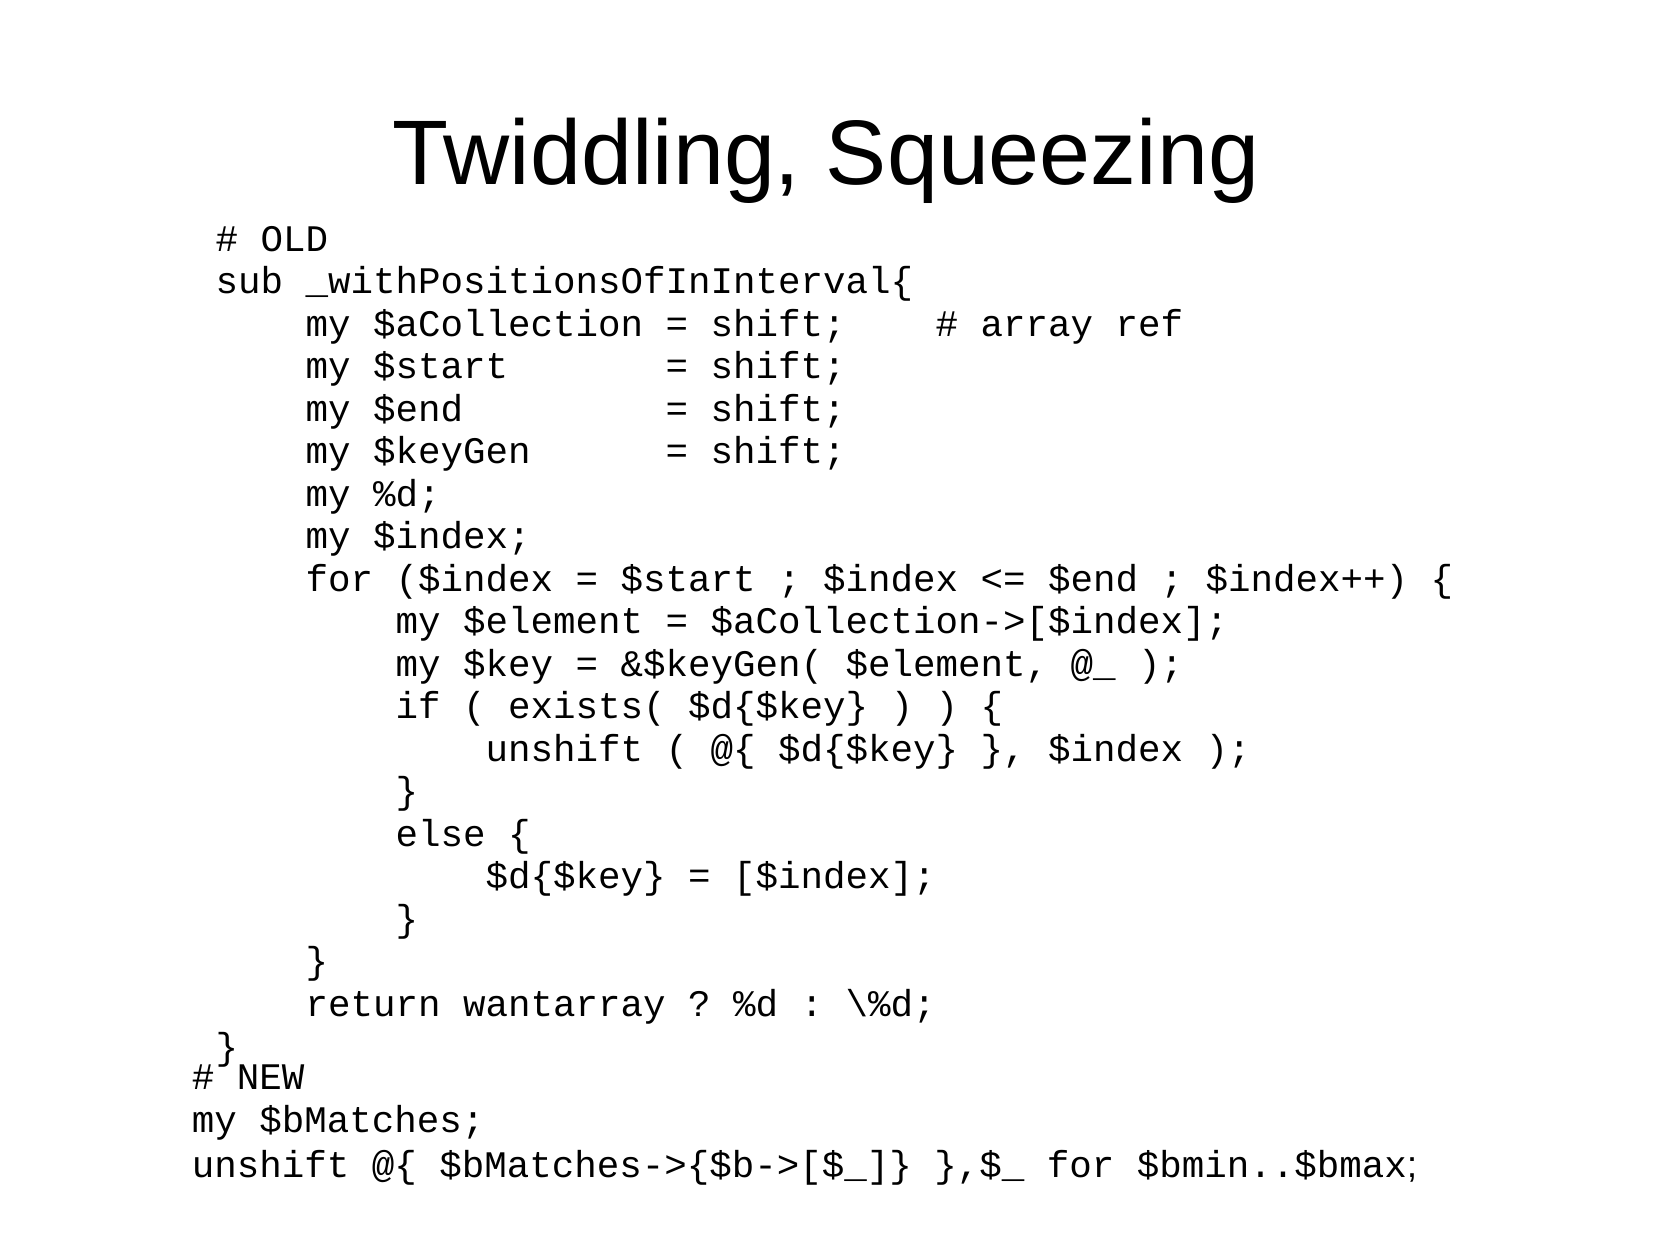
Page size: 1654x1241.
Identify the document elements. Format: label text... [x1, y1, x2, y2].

text_box # OLD sub _withPositionsOfInInterval{ my $aCollection = shift; # array ref my $start = shift; my $end = shift; my $keyGen = shift; my %d; my $index; for ($index = $start ; $index <= $end ; $index++) { my $element = $aCollection->[$index]; my $key = &$keyGen( $element, @_ ); if ( exists( $d{$key} ) ) { unshift ( @{ $d{$key} }, $index ); } else { $d{$key} = [$index]; } } return wantarray ? %d : \%d; } [200, 212, 1501, 1051]
text_box # NEW my $bMatches; unshift @{ $bMatches->{$b->[$_]} },$_ for $bmin..$bmax; [177, 1051, 1548, 1184]
title Twiddling, Squeezing [82, 49, 1571, 257]
